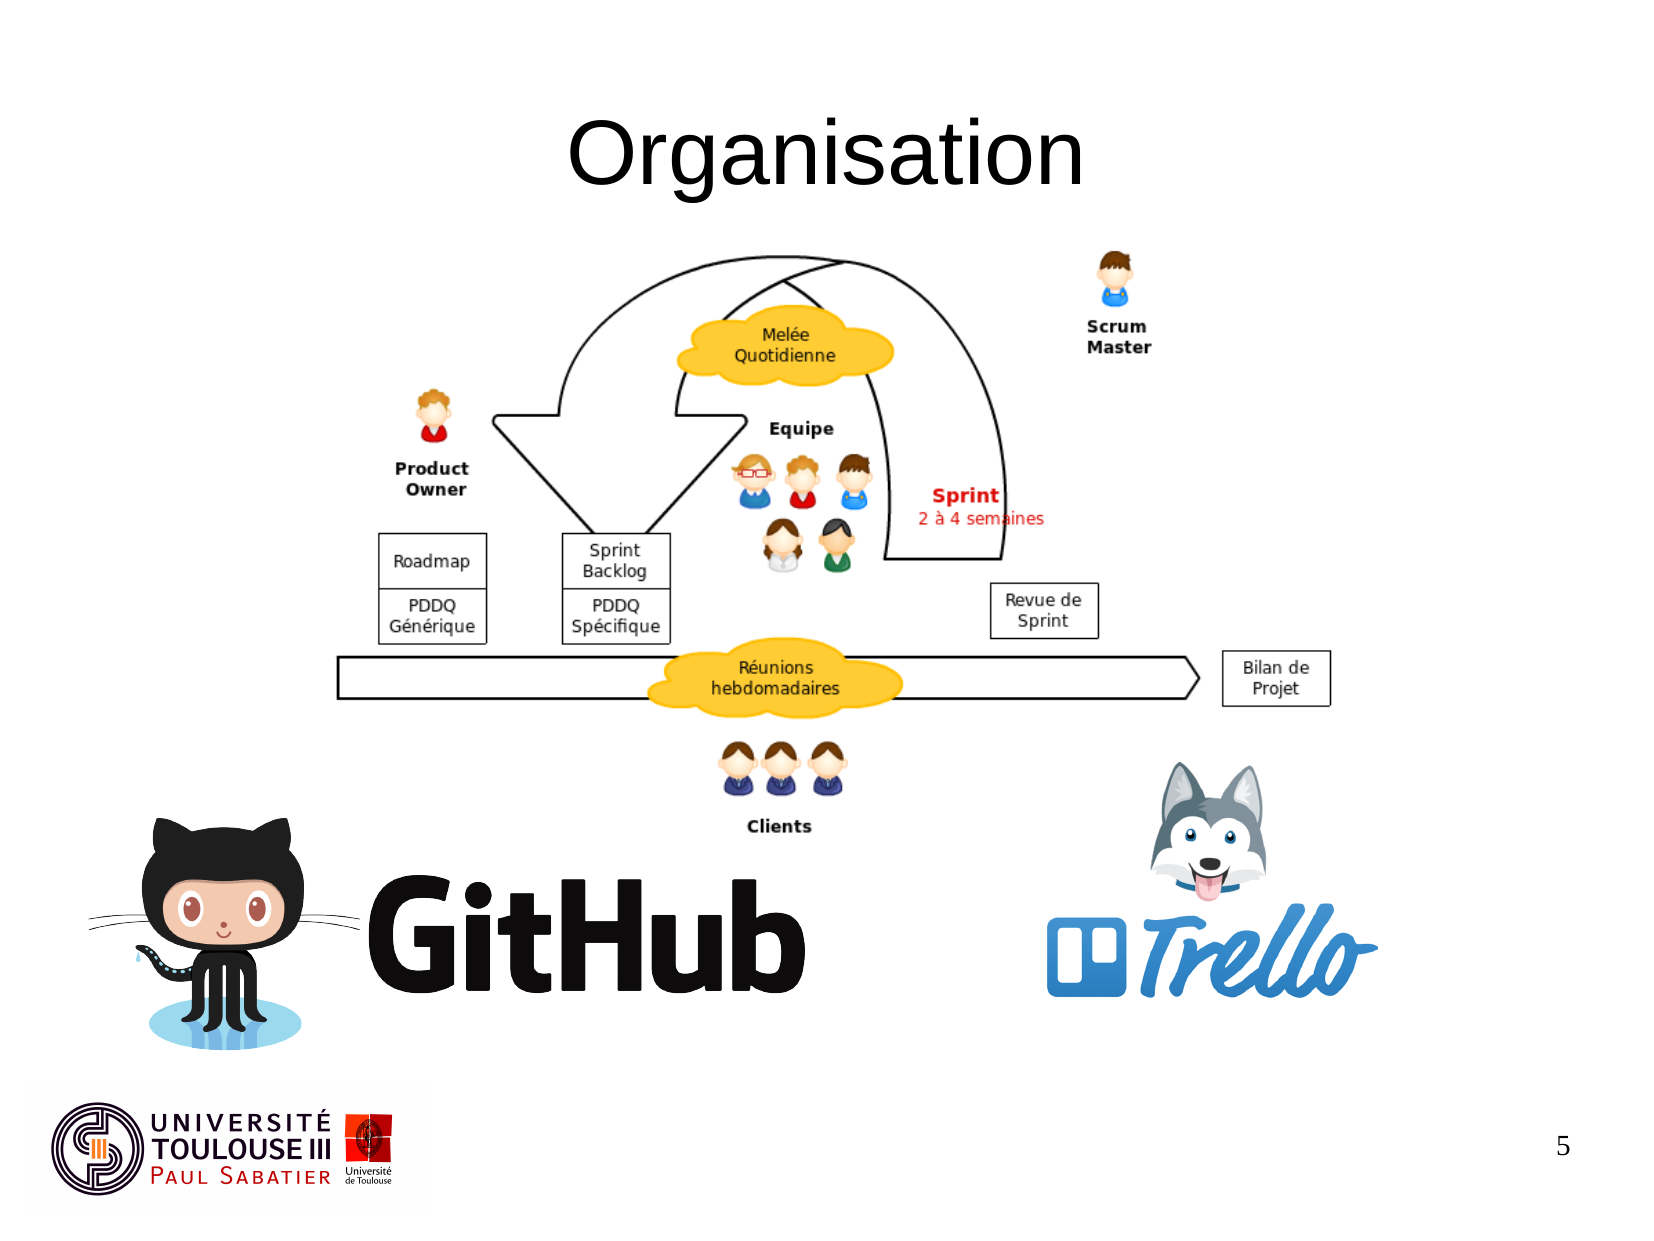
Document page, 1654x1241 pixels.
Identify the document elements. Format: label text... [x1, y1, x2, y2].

title Organisation [82, 49, 1571, 257]
picture [82, 225, 1427, 1065]
picture [23, 1081, 426, 1217]
